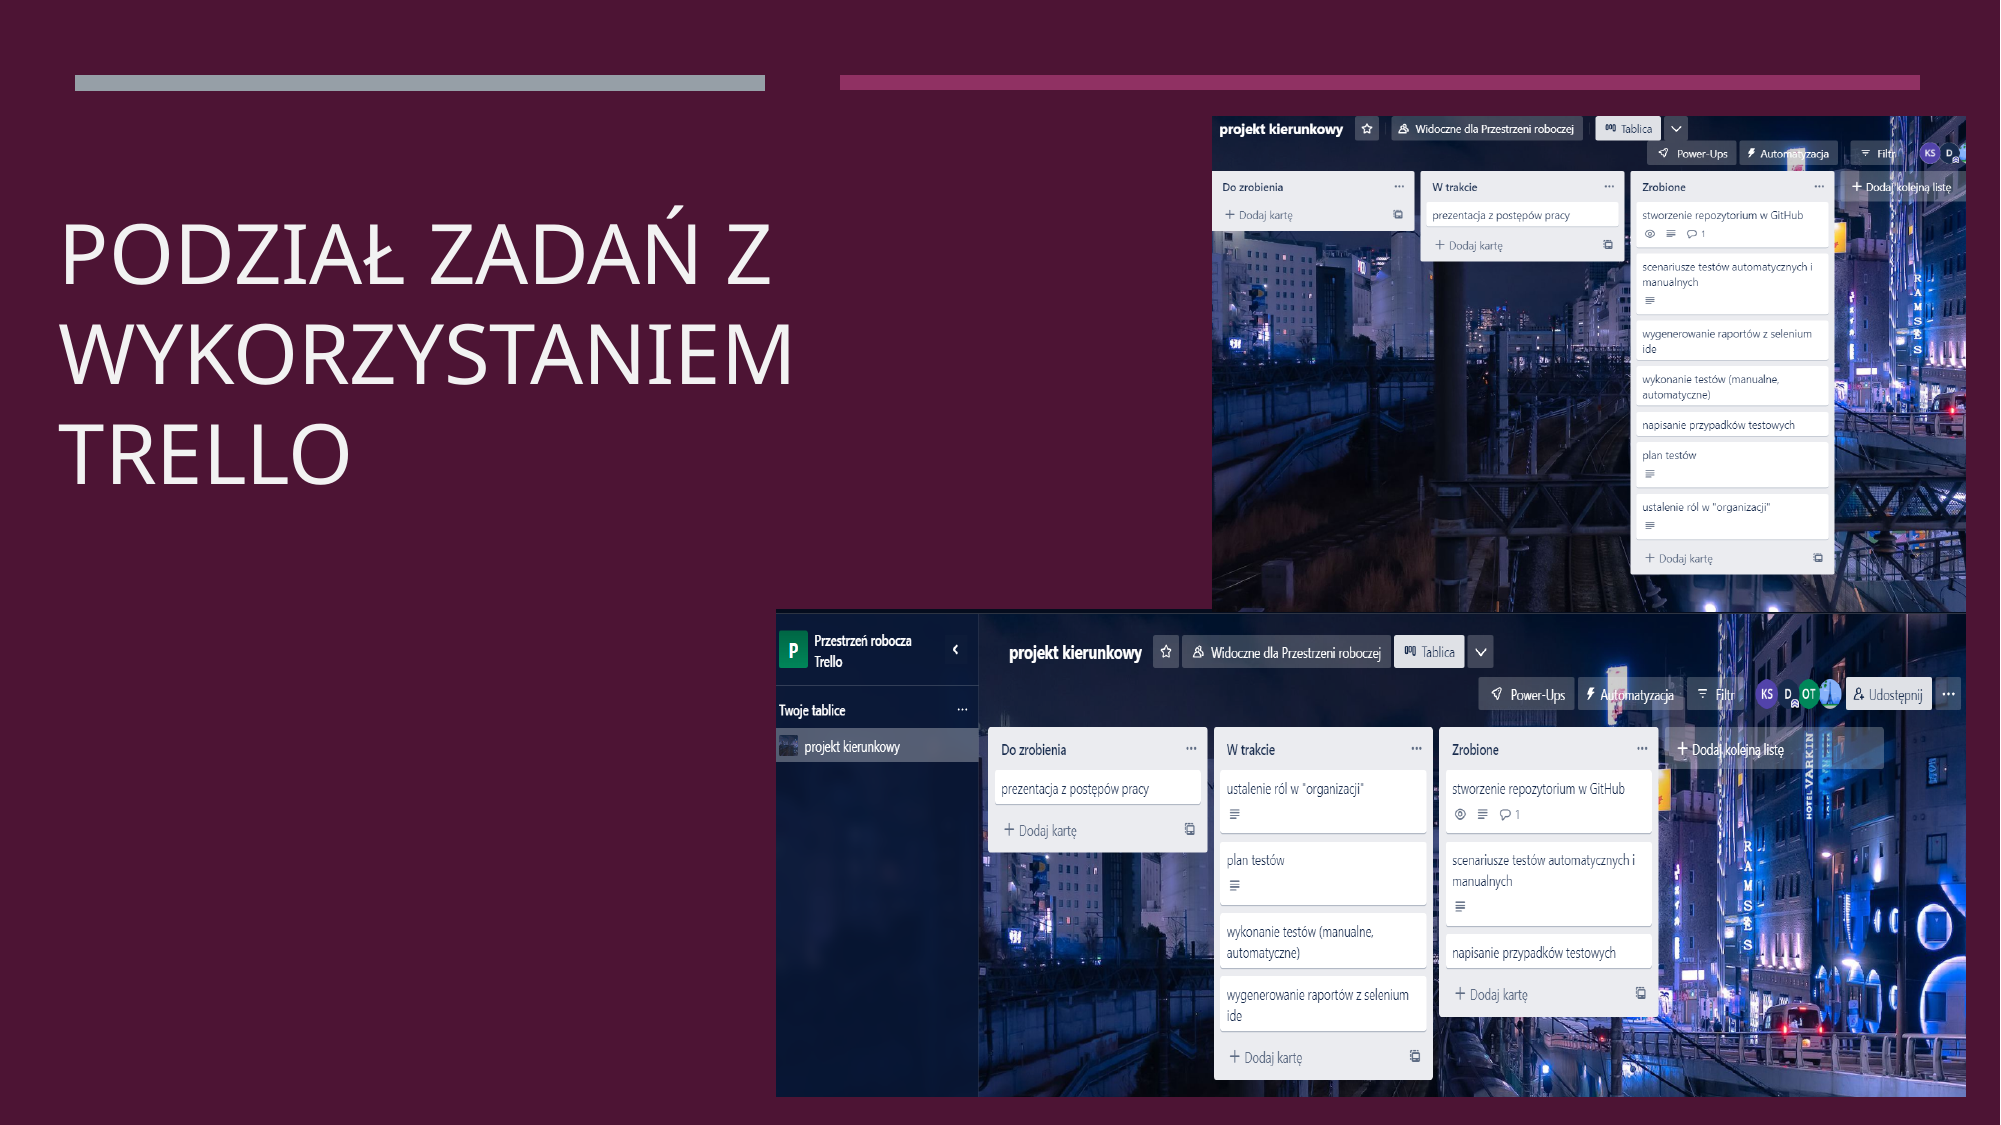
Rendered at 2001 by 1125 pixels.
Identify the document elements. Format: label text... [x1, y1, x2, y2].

text_box [0, 0, 2000, 1125]
picture [776, 116, 1966, 1097]
title Podział zadań z wykorzystaniem trello [43, 193, 851, 835]
